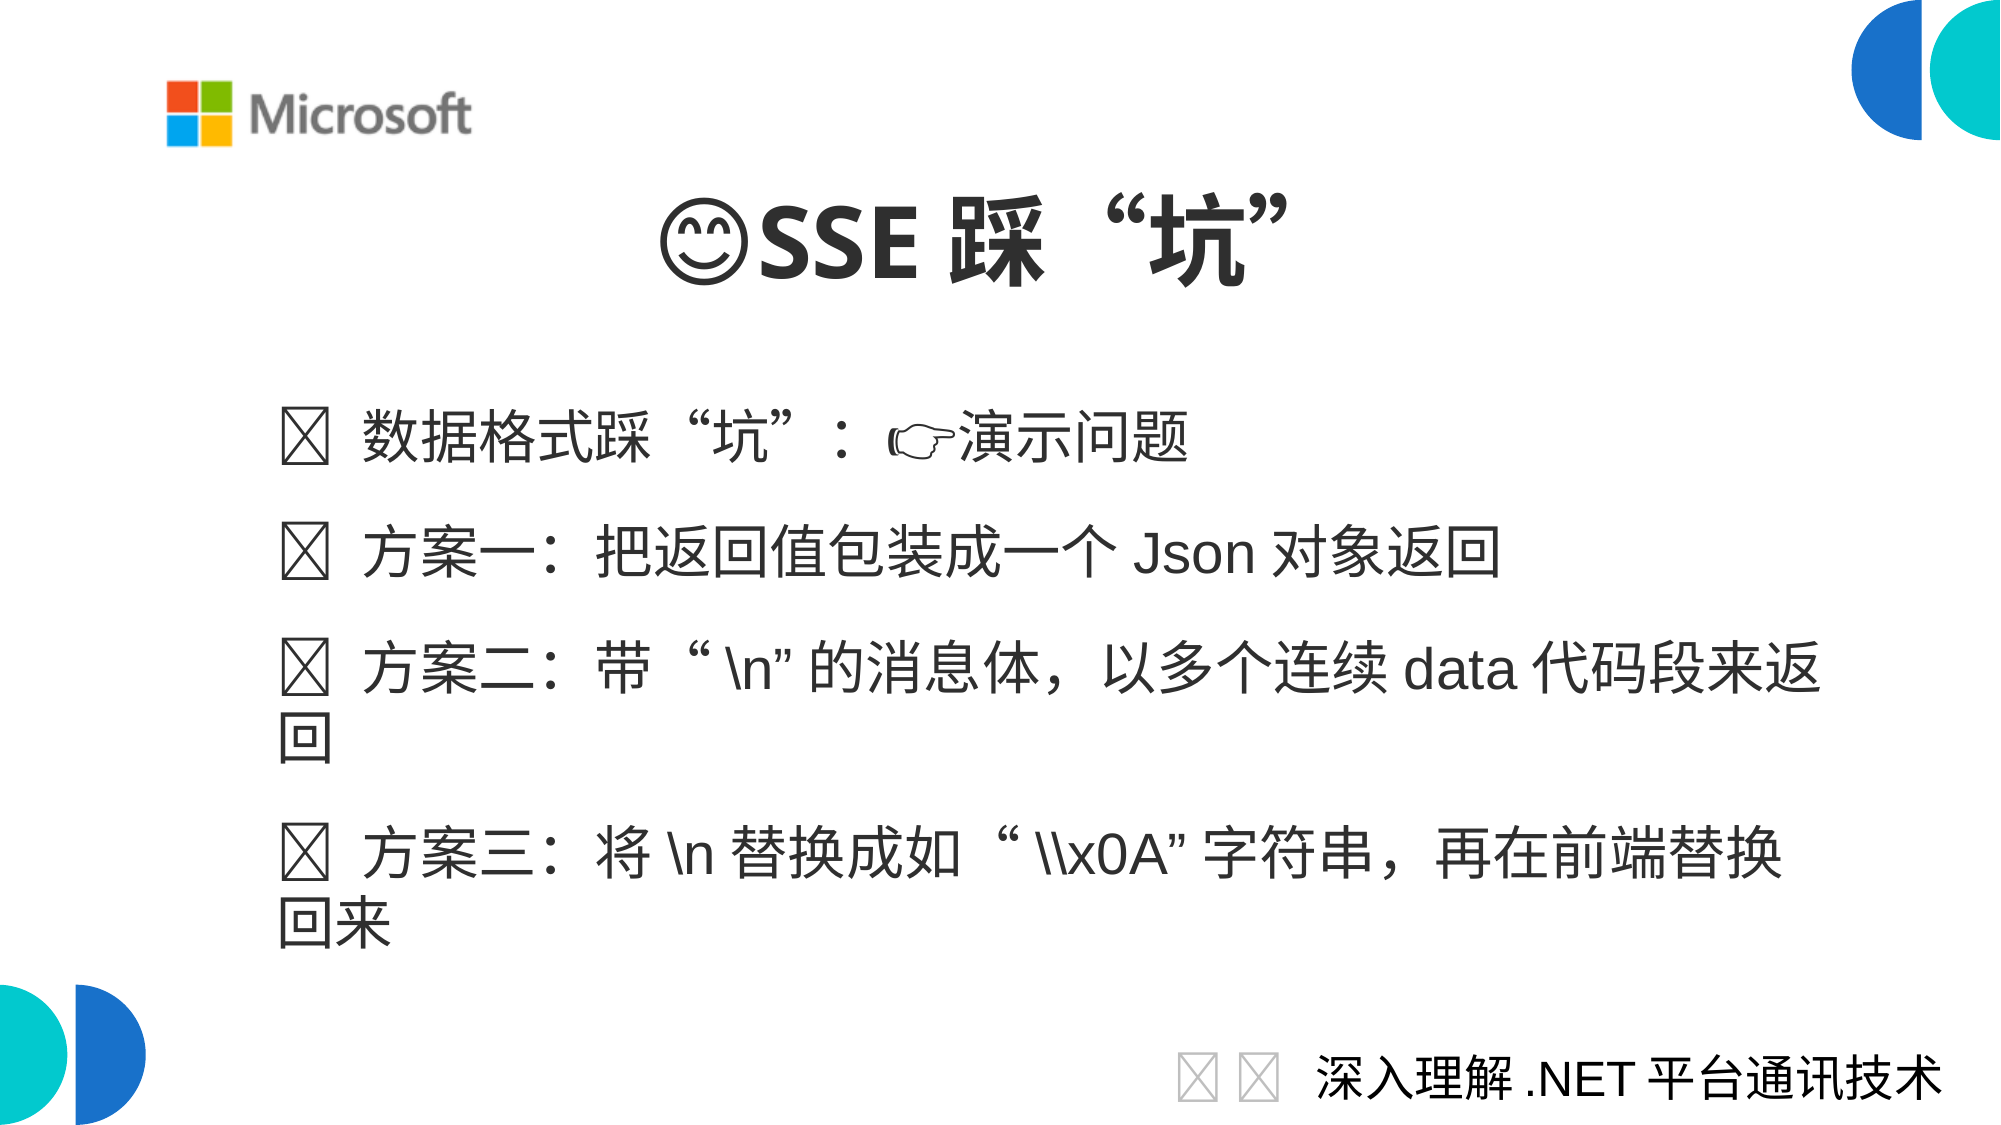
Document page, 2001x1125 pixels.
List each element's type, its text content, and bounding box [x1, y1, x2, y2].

subtitle 🚀 🚀 深入理解.NET平台通讯技术 [1173, 1046, 1952, 1107]
text_box [1702, 6, 2001, 160]
title 😊SSE踩“坑” [138, 145, 1862, 332]
text_box 🚀 数据格式踩“坑”：👉演示问题 🚀 方案一：把返回值包装成一个Json对象返回 🚀 方案二：带“\n”的消息体，以多个连续data代码段来返回 🚀 方案三：将\n替换成如“\\x0A”字符串，再在前端替换回来 [261, 392, 1844, 606]
picture [85, 41, 552, 189]
